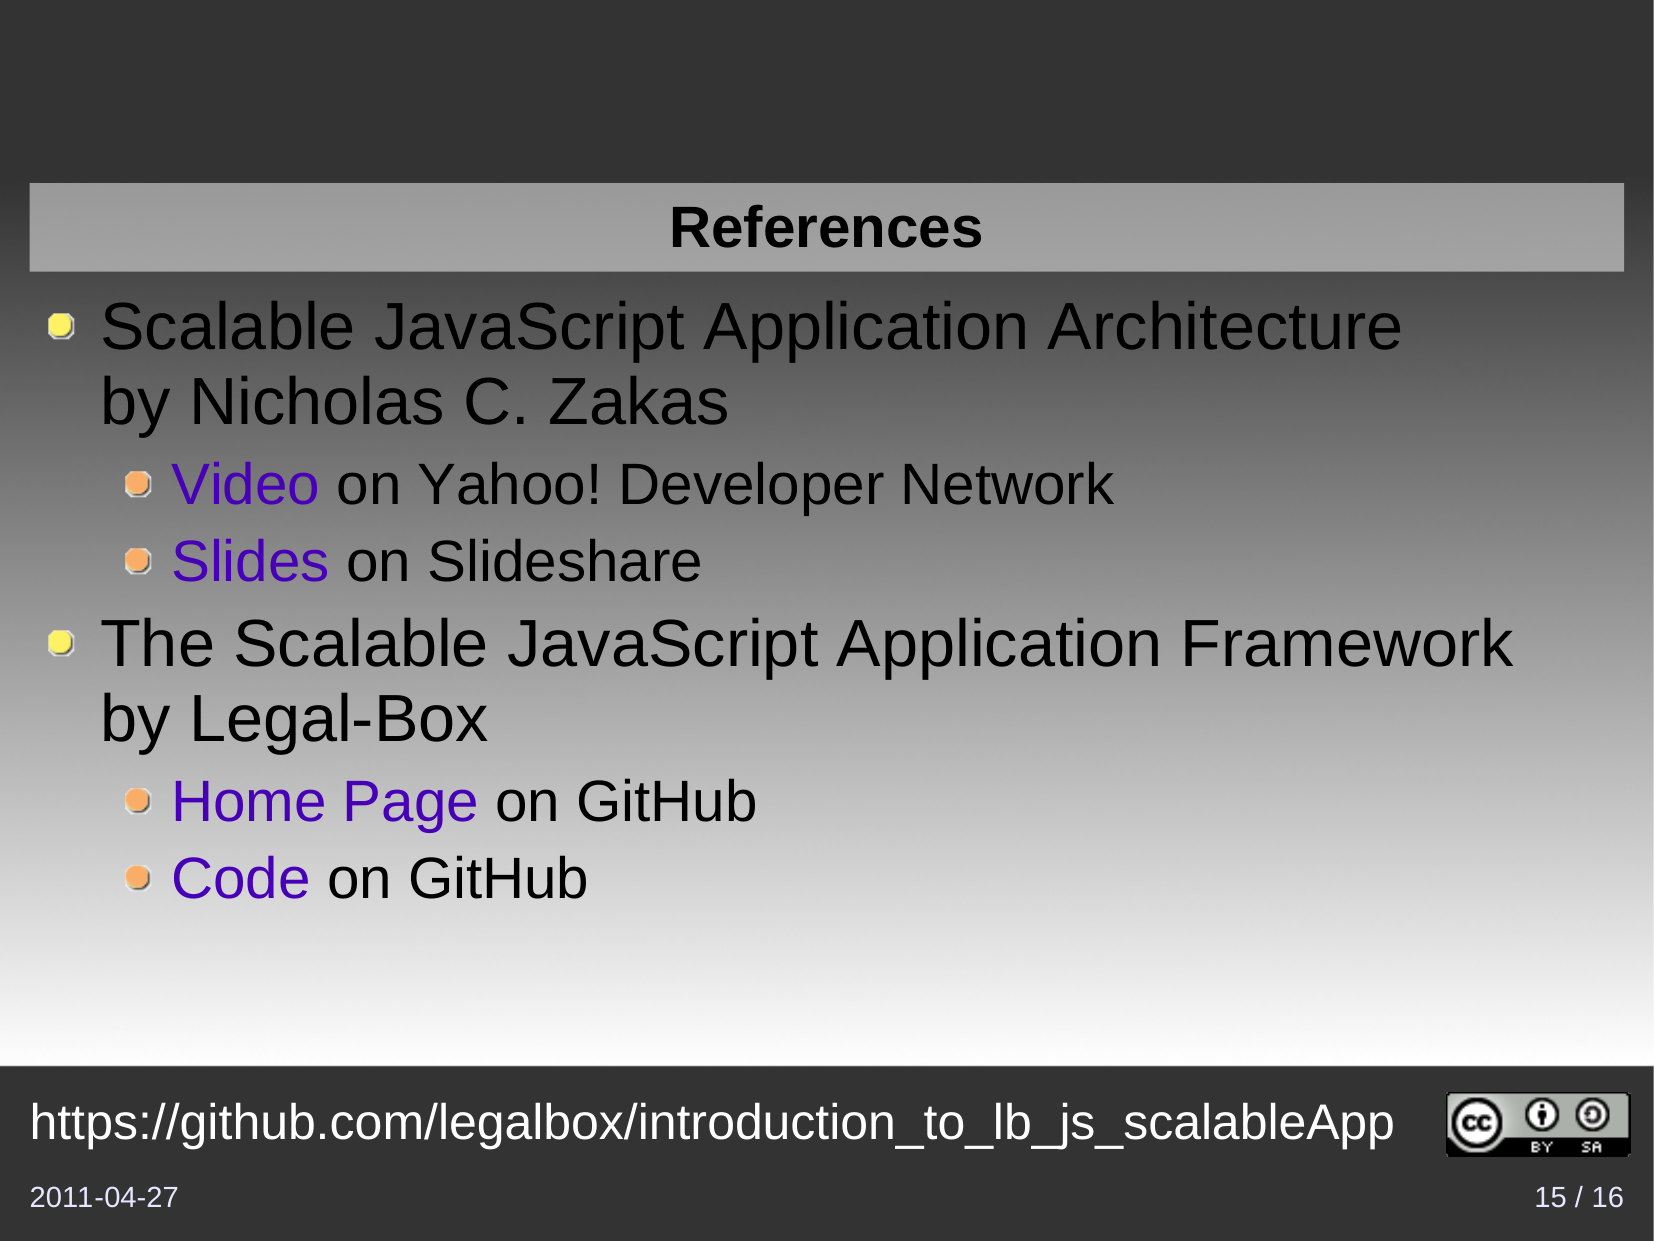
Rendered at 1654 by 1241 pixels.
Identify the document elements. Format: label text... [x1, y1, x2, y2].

list Scalable JavaScript Application Architecture by Nicholas C. Zakas Video on Yahoo! Developer Network Slides on Slideshare The Scalable JavaScript Application Framework by Legal-Box Home Page on GitHub Code on GitHub [29, 289, 1625, 1058]
picture [0, 0, 1654, 1241]
title References [29, 183, 1625, 272]
text_box https://github.com/legalbox/introduction_to_lb_js_scalableApp [29, 1094, 1418, 1151]
